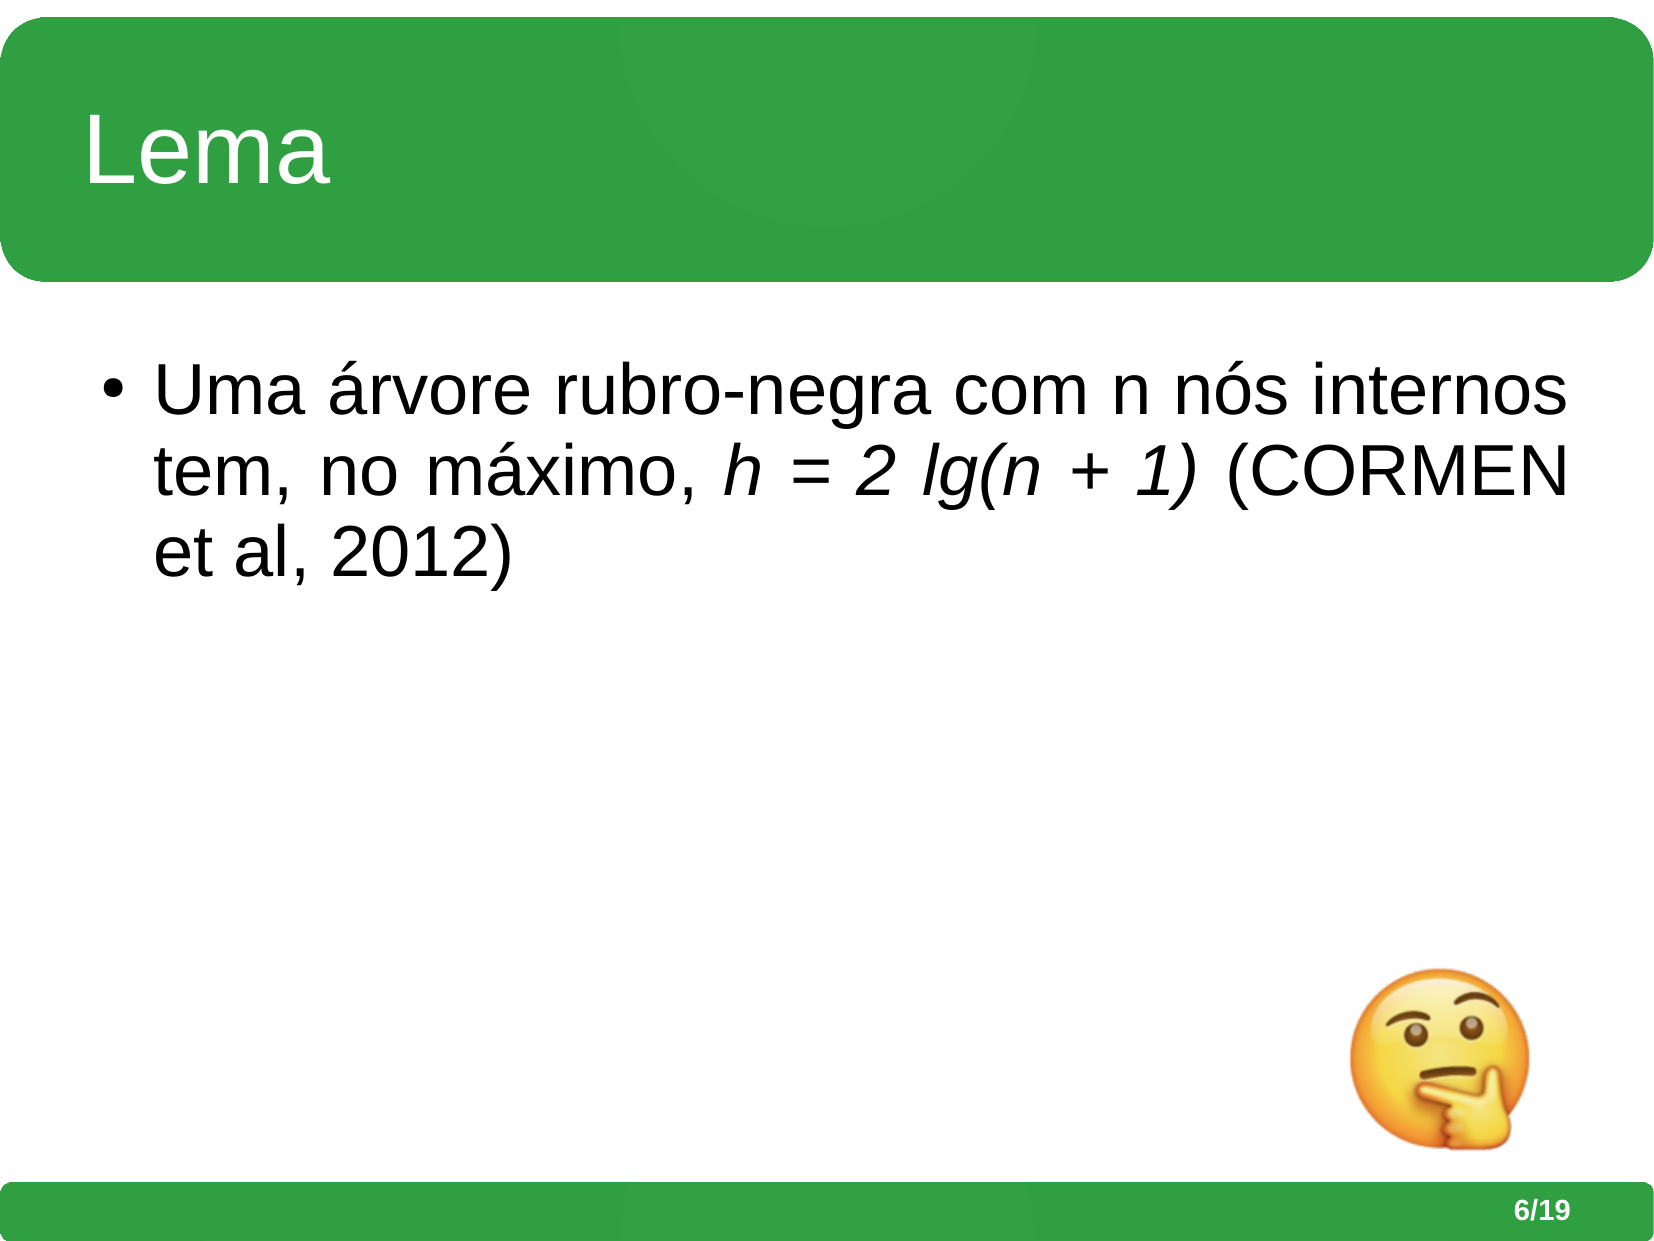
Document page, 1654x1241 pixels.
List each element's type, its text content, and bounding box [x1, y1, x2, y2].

list Uma árvore rubro-negra com n nós internos tem, no máximo, h = 2 lg(n + 1) (CORMEN et al, 2012) [82, 349, 1571, 1069]
title Lema [82, 47, 1571, 252]
picture [1346, 964, 1534, 1152]
